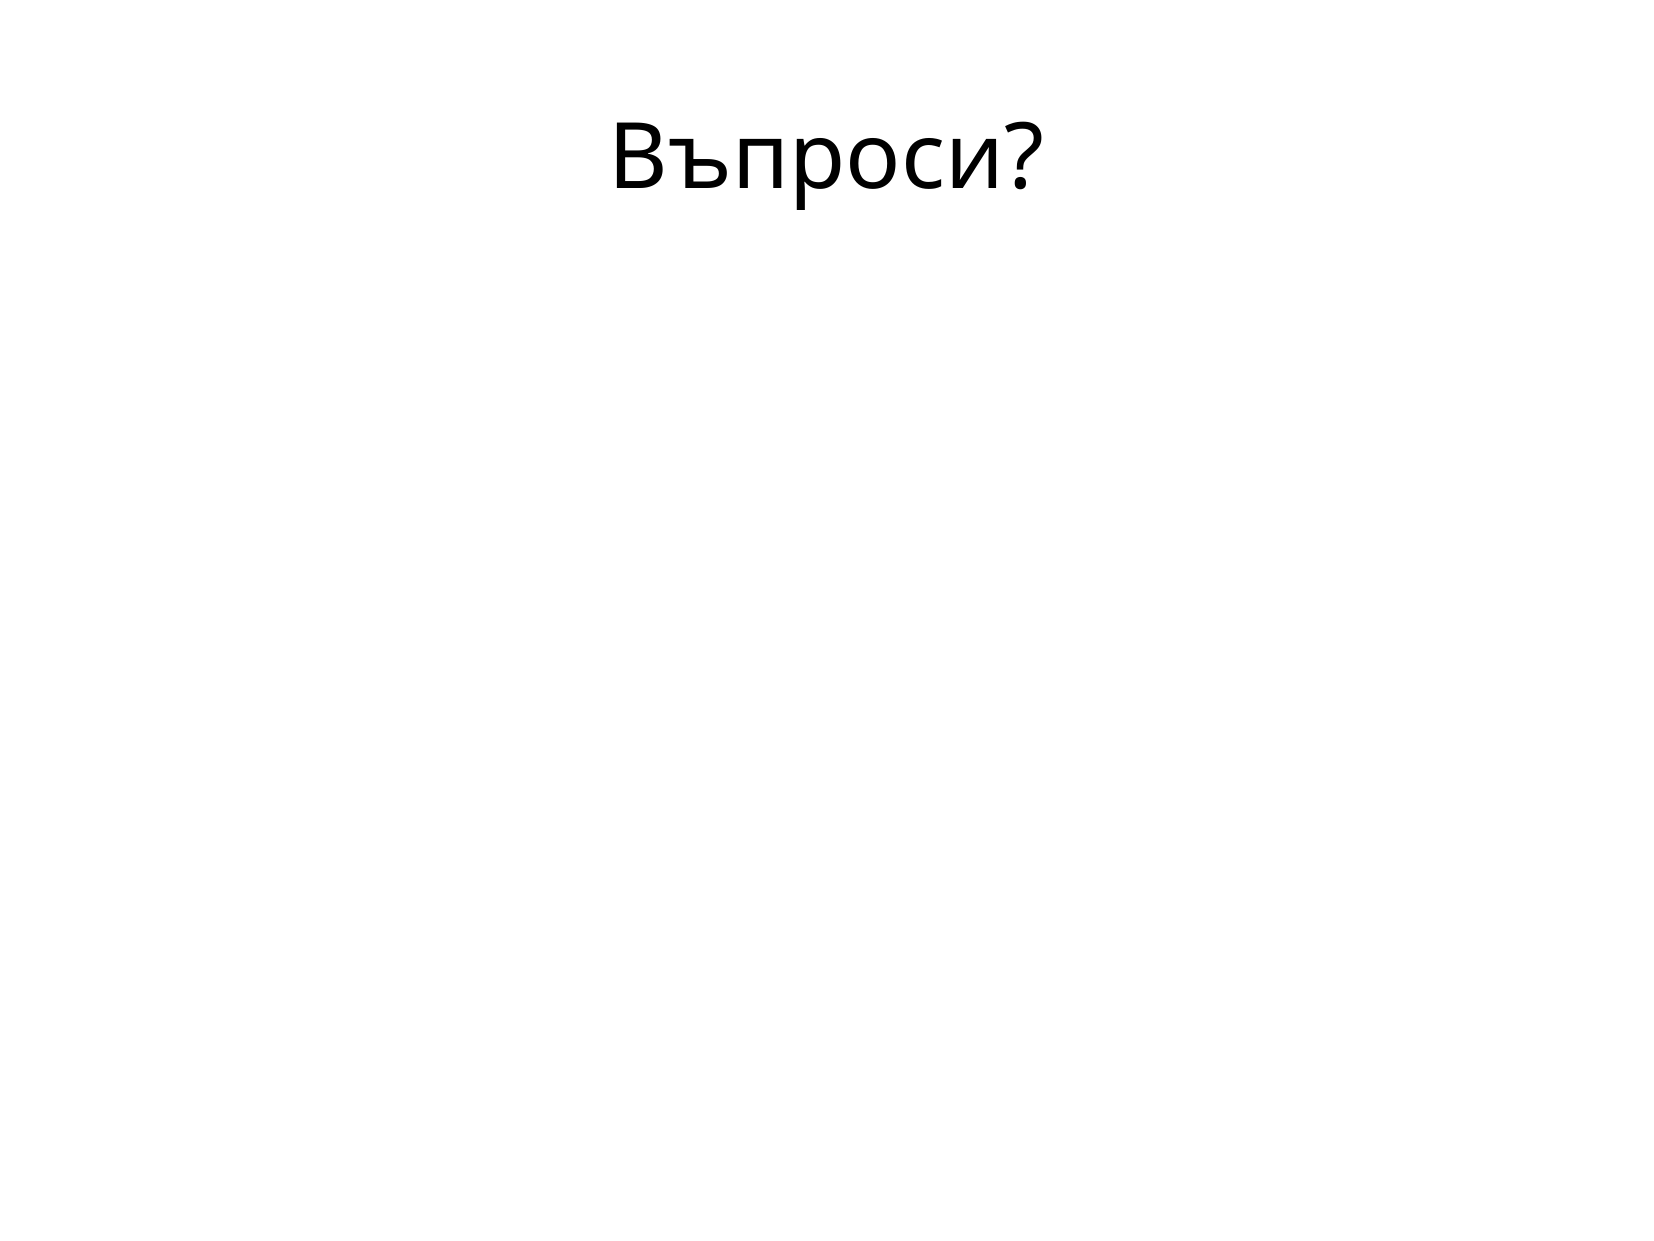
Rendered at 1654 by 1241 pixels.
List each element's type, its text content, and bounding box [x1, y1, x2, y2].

title Въпроси? [82, 49, 1571, 257]
